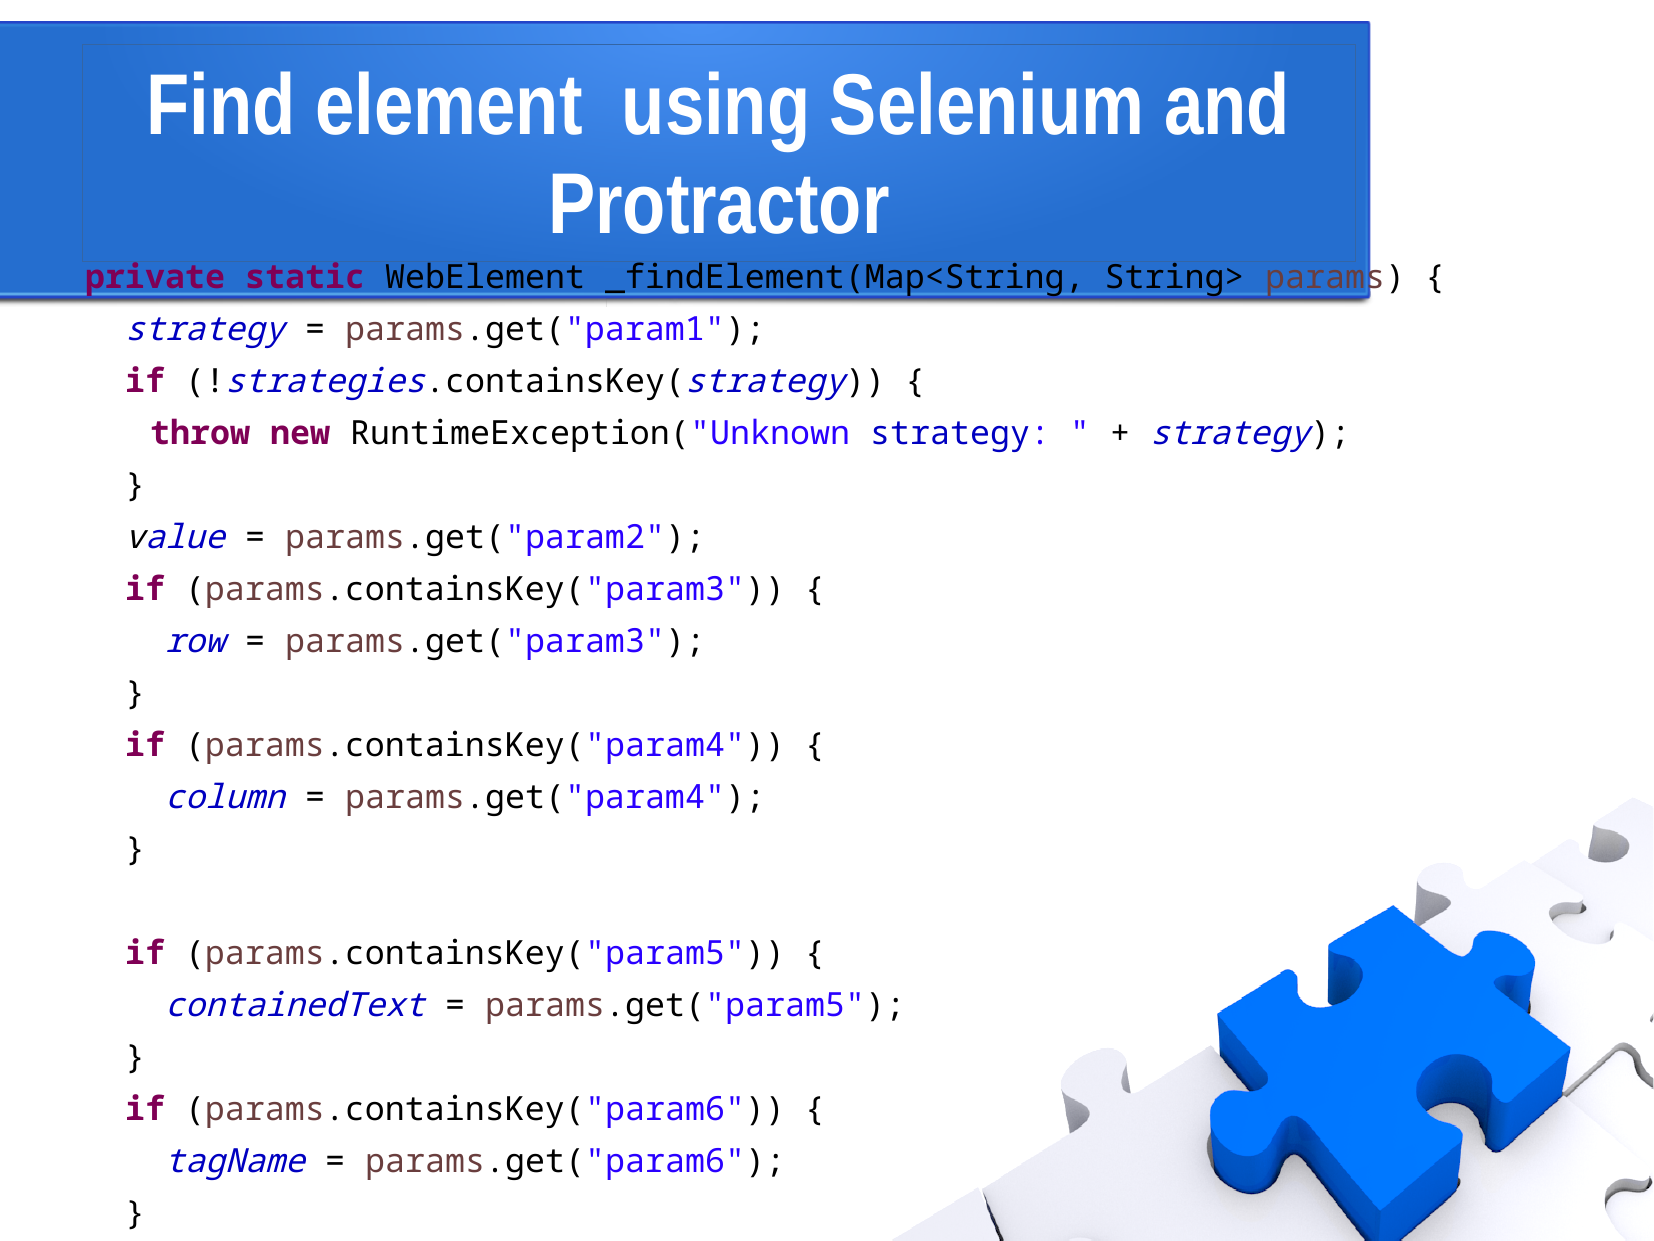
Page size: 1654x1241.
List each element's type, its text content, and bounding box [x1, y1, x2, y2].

picture [0, 21, 1375, 307]
text_box private static WebElement _findElement(Map<String, String> params) { strategy = params.get("param1"); if (!strategies.containsKey(strategy)) { throw new RuntimeException("Unknown strategy: " + strategy); } value = params.get("param2"); if (params.containsKey("param3")) { row = params.get("param3"); } if (params.containsKey("param4")) { column = params.get("param4"); } if (params.containsKey("param5")) { containedText = params.get("param5"); } if (params.containsKey("param6")) { tagName = params.get("param6"); } [70, 333, 1559, 1148]
title Find element using Selenium and Protractor [82, 44, 1356, 262]
picture [872, 655, 1654, 1241]
